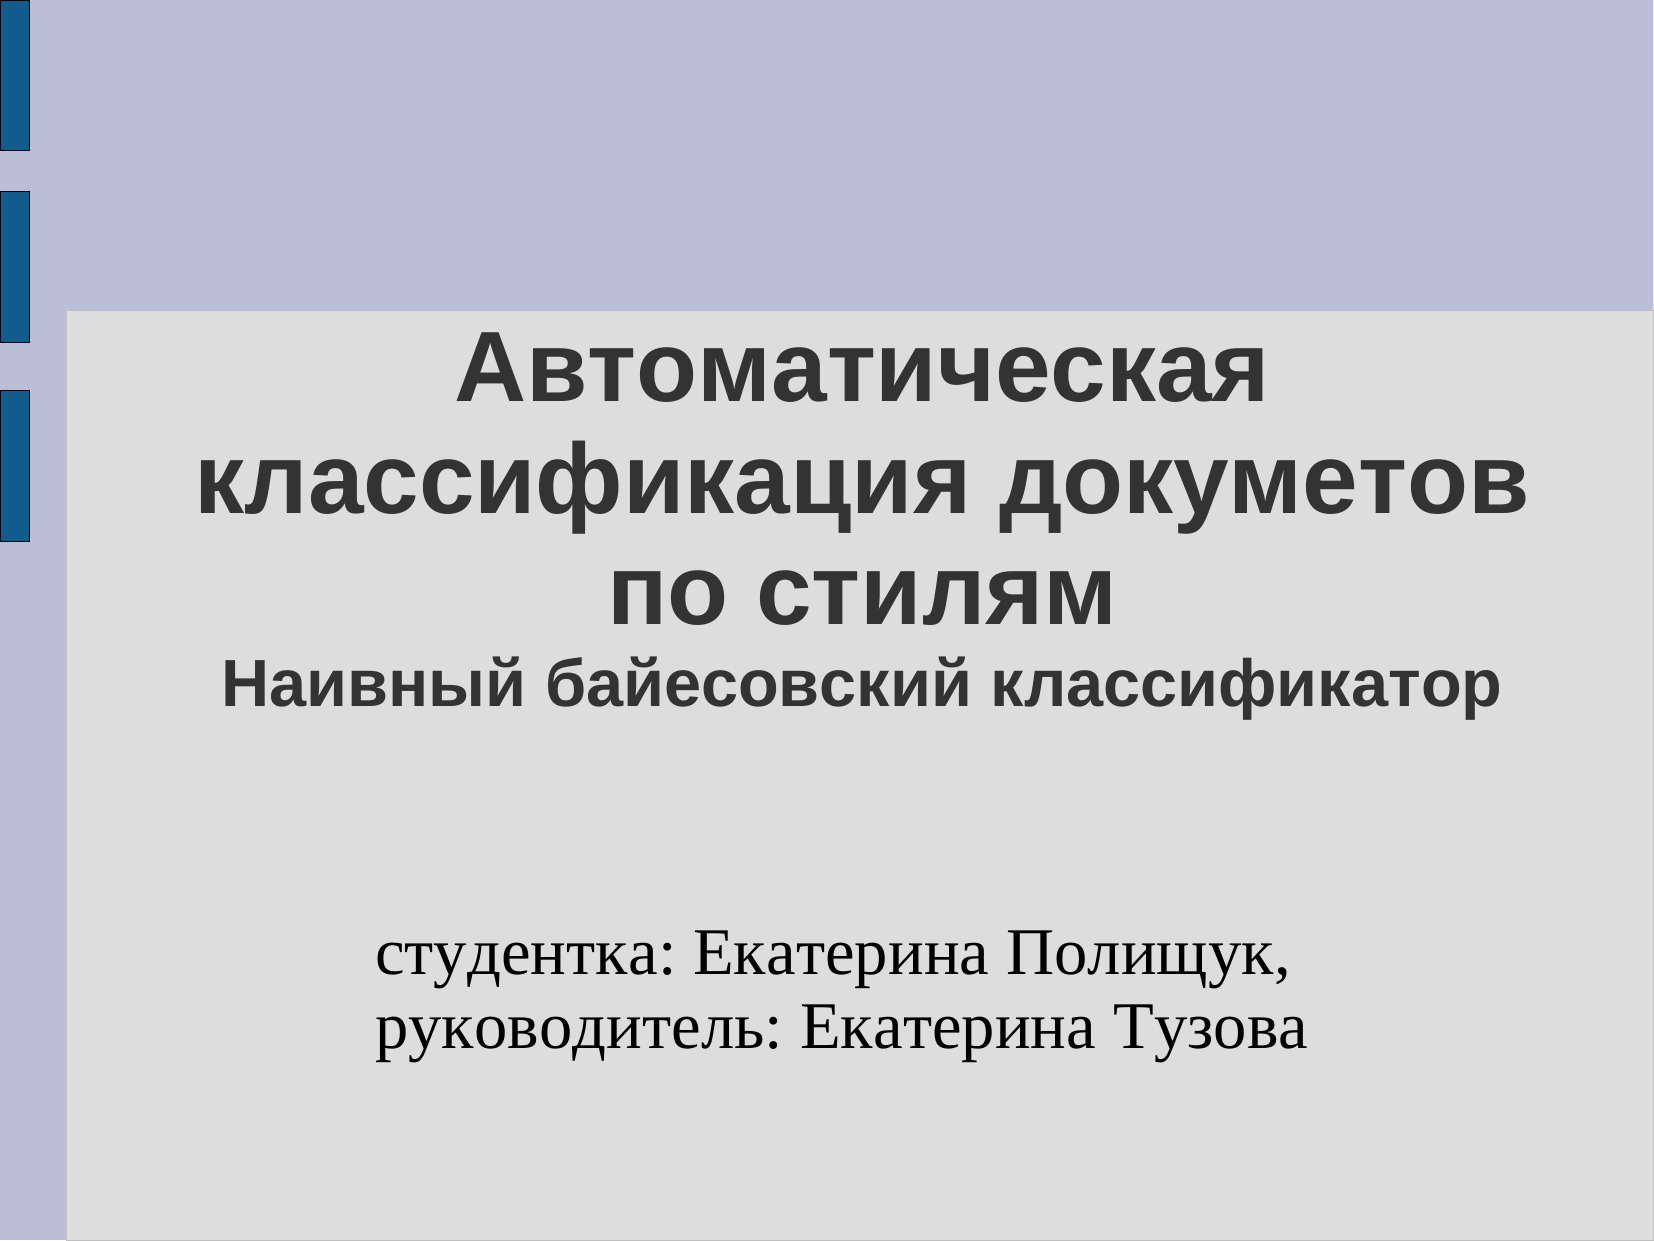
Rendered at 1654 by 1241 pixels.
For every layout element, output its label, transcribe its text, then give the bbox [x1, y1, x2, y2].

title Автоматическая классификация докуметов по стилям Наивный байесовский классификатор [150, 262, 1576, 770]
subtitle студентка: Екатерина Полищук, руководитель: Екатерина Тузова [375, 852, 1463, 1126]
